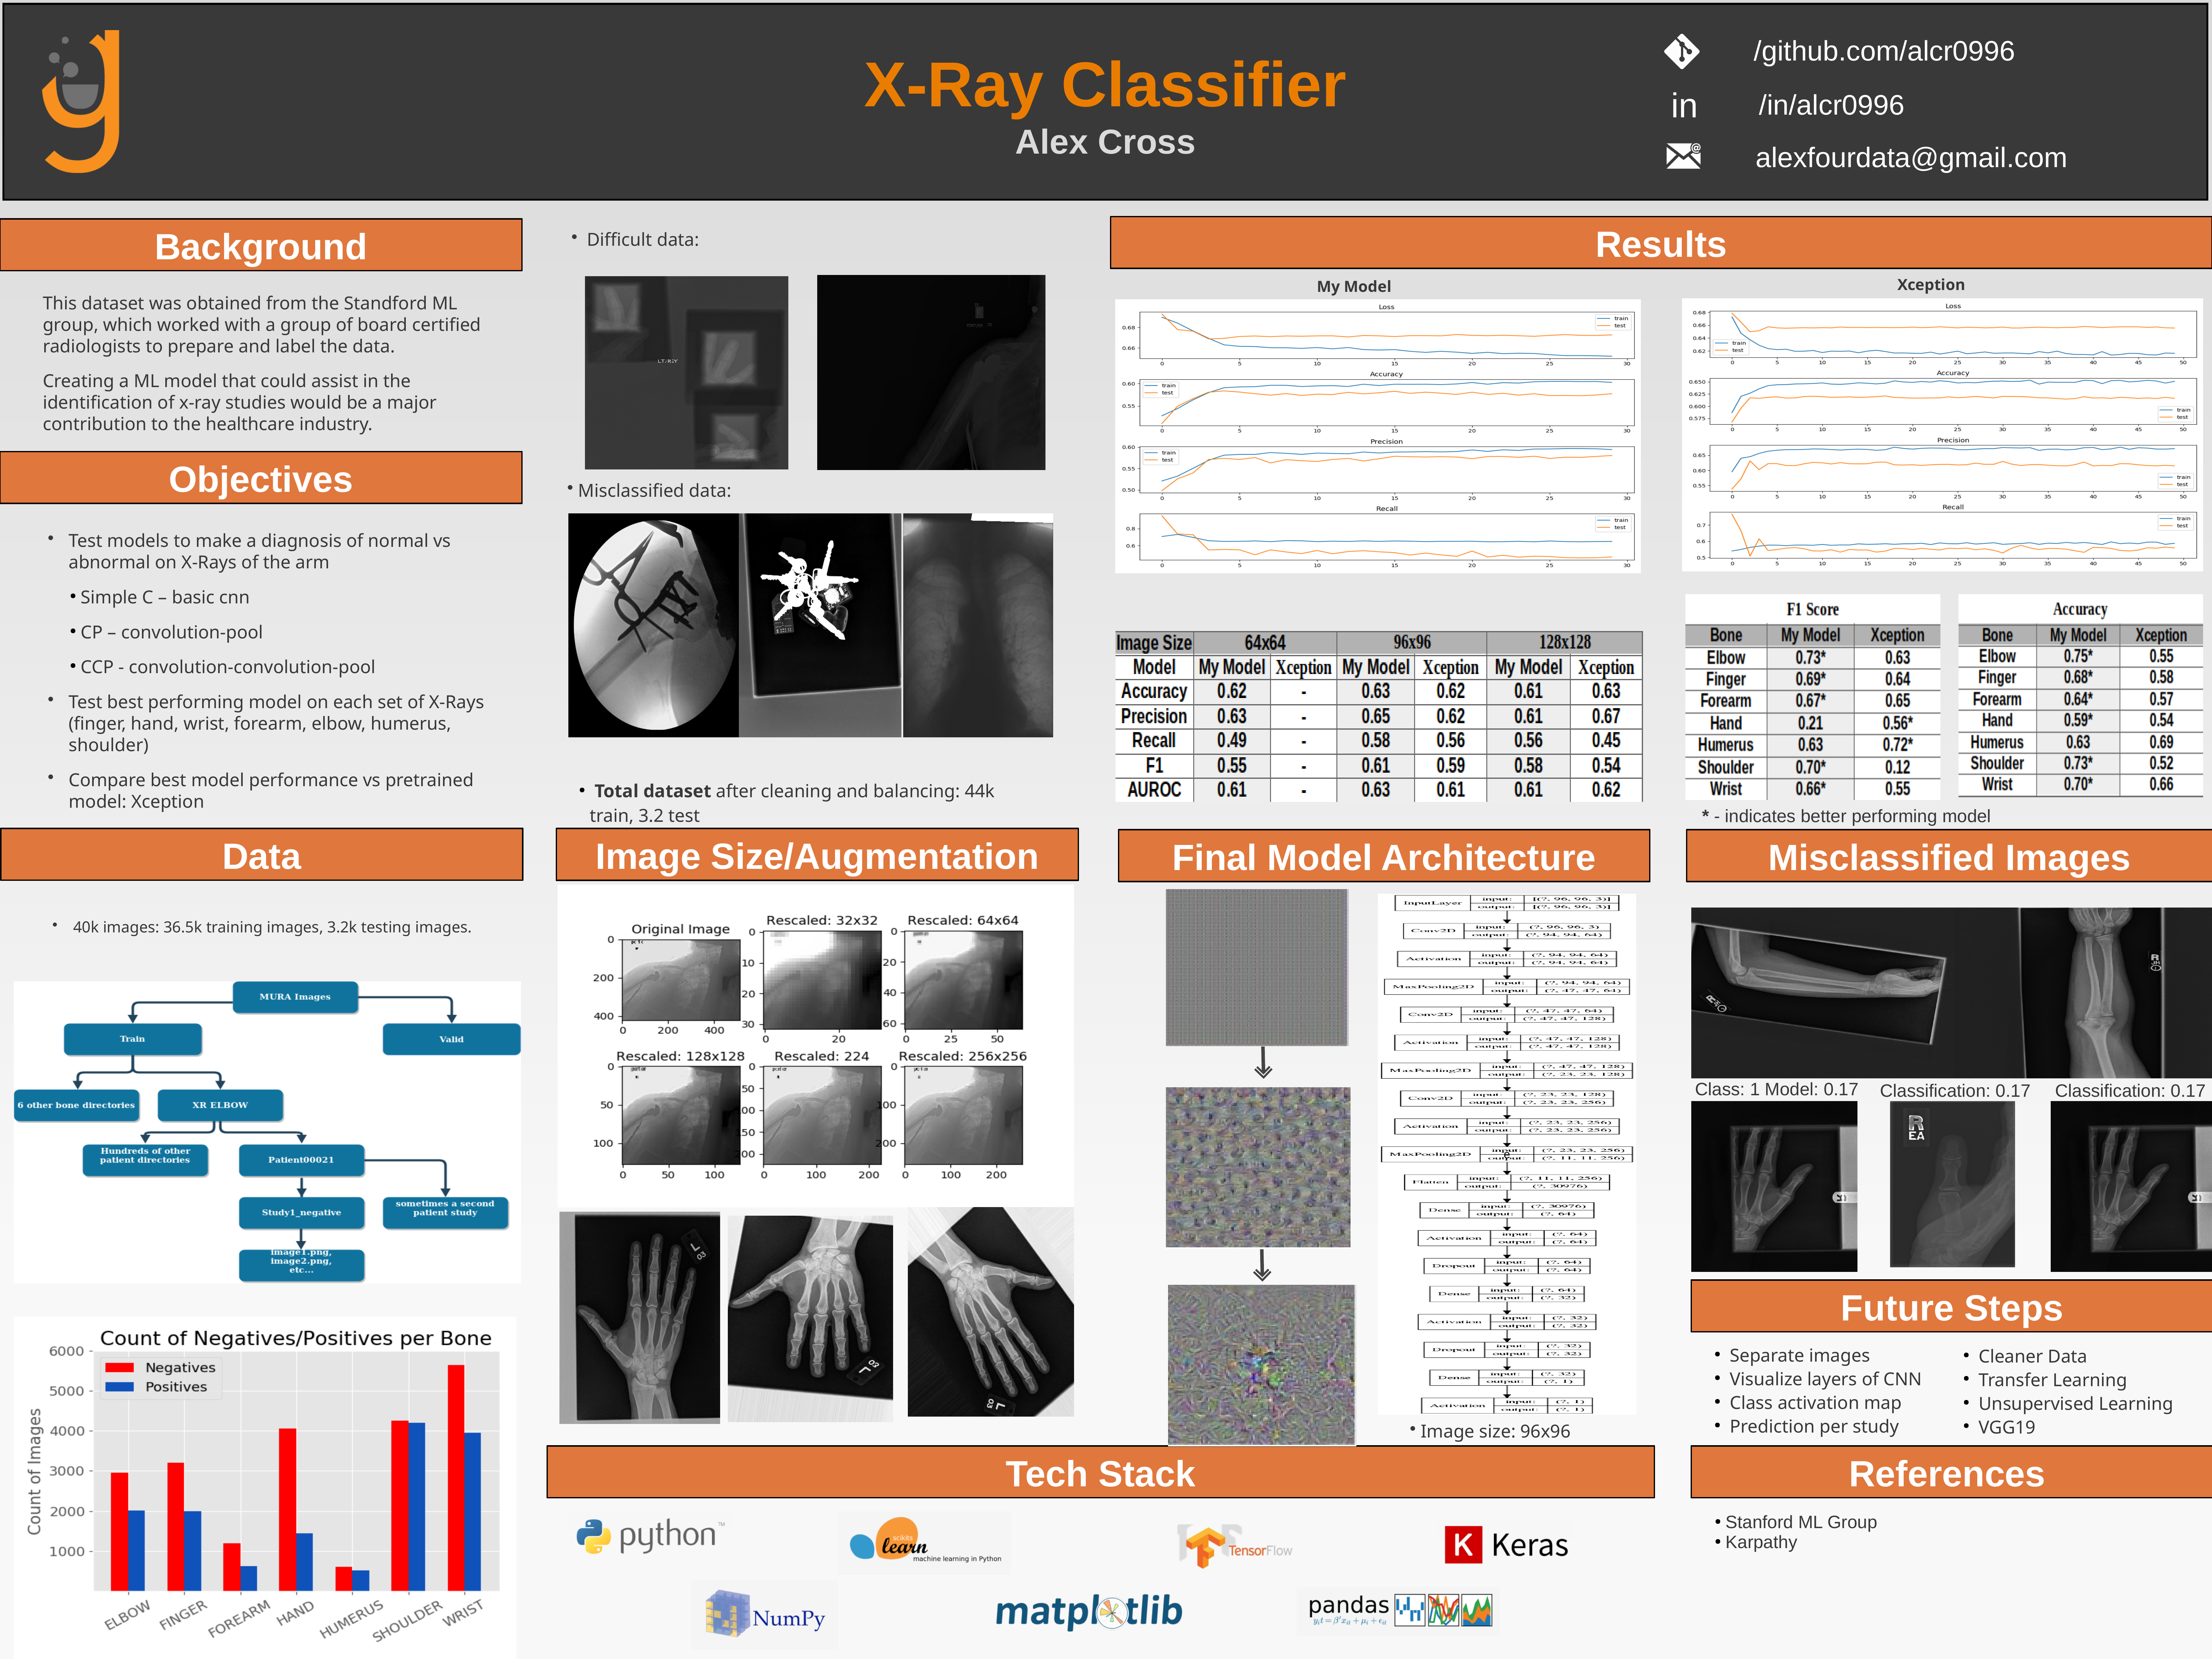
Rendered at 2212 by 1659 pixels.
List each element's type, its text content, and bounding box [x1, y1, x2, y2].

picture [1166, 1087, 1351, 1282]
text_box Objectives [0, 451, 522, 504]
picture [691, 1580, 838, 1650]
text_box Objectives [175, 471, 190, 479]
text_box Classification: 0.17 [2040, 1078, 2212, 1104]
picture [838, 1511, 1011, 1575]
text_box * - indicates better performing model [1687, 804, 2154, 830]
text_box Objectives [319, 475, 327, 479]
text_box Future Steps [2028, 1304, 2037, 1317]
picture [1168, 1285, 1356, 1446]
picture [1116, 631, 1643, 802]
picture [1115, 299, 1641, 573]
picture [728, 1216, 893, 1422]
picture [1691, 1122, 1857, 1272]
picture [1166, 889, 1349, 1080]
text_box Difficult data: [567, 226, 1070, 252]
picture [42, 30, 119, 173]
text_box Cleaner Data Transfer Learning Unsupervised Learning VGG19 [1959, 1319, 2203, 1440]
text_box Objectives [205, 476, 212, 479]
text_box My Model [1244, 272, 1458, 300]
picture [1378, 894, 1636, 1415]
text_box Stanford ML Group Karpathy [1710, 1510, 2177, 1555]
picture [817, 275, 1045, 470]
text_box /github.com/alcr0996 [1734, 30, 2020, 69]
text_box alexfourdata@gmail.com [1751, 137, 2073, 175]
picture [2051, 1104, 2212, 1272]
text_box Final Model Architecture [1118, 830, 1650, 882]
picture [989, 1594, 1189, 1636]
text_box Class: 1 Model: 0.17 [1680, 1077, 1865, 1122]
text_box Objectives [257, 476, 264, 479]
picture [559, 1212, 720, 1424]
picture [1171, 1520, 1301, 1576]
picture [14, 981, 521, 1283]
text_box Results [1111, 216, 2212, 269]
text_box /in/alcr0996 [1747, 84, 1909, 123]
picture [1438, 1520, 1573, 1567]
text_box Background [0, 219, 522, 271]
text_box Misclassified Images [1686, 830, 2212, 882]
text_box Future Steps [1691, 1280, 2212, 1332]
picture [568, 513, 901, 738]
picture [558, 884, 1074, 1417]
picture [1890, 1101, 2015, 1268]
text_box Xception [1825, 270, 2038, 298]
text_box Future Steps [2007, 1304, 2015, 1309]
text_box Future Steps [1940, 1304, 1948, 1309]
text_box X-Ray Classifier Alex Cross [3, 4, 2207, 200]
picture [14, 1317, 516, 1659]
picture [1959, 594, 2203, 797]
text_box References [1691, 1446, 2212, 1498]
picture [585, 276, 788, 470]
picture [1682, 298, 2203, 572]
text_box Total dataset after cleaning and balancing: 44k train, 3.2 test [574, 776, 1042, 828]
text_box This dataset was obtained from the Standford ML group, which worked with a group of board certified radiologists to prepare and label the data. Creating a ML model that could assist in the identification of x-ray studies would be a major contribution to the healthcare industry. [36, 288, 512, 437]
text_box in [1666, 80, 1732, 127]
text_box Misclassified data: [563, 477, 1065, 503]
picture [568, 1511, 732, 1562]
text_box Image size: 96x96 [1405, 1382, 1894, 1444]
picture [1685, 594, 1940, 800]
text_box Classification: 0.17 [1865, 1078, 2040, 1104]
text_box 40k images: 36.5k training images, 3.2k testing images. [0, 881, 502, 940]
text_box Tech Stack [547, 1446, 1655, 1498]
text_box Separate images Visualize layers of CNN Class activation map Prediction per study [1710, 1318, 1954, 1439]
text_box Image Size/Augmentation [556, 828, 1079, 880]
picture [1664, 34, 1700, 69]
picture [1691, 908, 2212, 1078]
picture [903, 513, 1053, 738]
picture [1297, 1587, 1500, 1636]
text_box Objectives [236, 475, 244, 479]
text_box Test models to make a diagnosis of normal vs abnormal on X-Rays of the arm Simple C – basic cnn CP – convolution-pool CCP - convolution-convolution-pool Test best performing model on each set of X-Rays (finger, hand, wrist, forearm, elbow, humerus, shoulder) Compare best model performance vs pretrained model: Xception [0, 479, 498, 816]
text_box Data [1, 828, 523, 880]
picture [1665, 142, 1701, 170]
